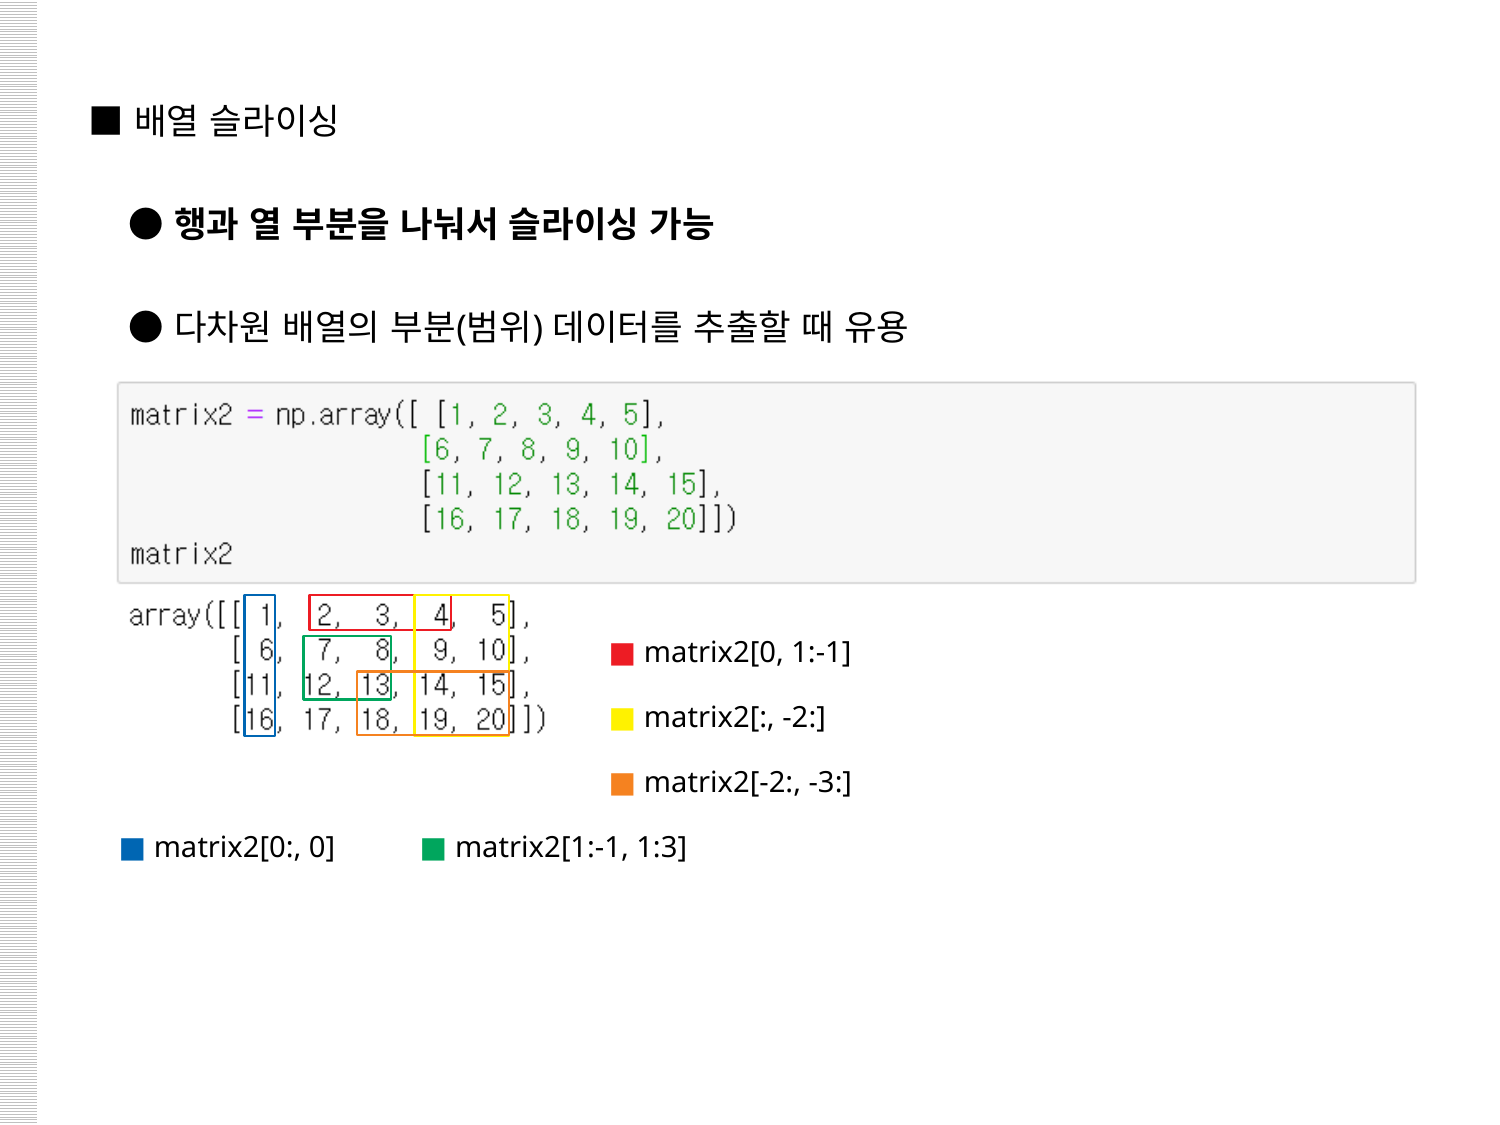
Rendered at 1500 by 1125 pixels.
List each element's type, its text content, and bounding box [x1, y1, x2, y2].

picture [114, 377, 1420, 745]
text_box ■ 배열 슬라이싱 ● 행과 열 부분을 나눠서 슬라이싱 가능 ● 다차원 배열의 부분(범위) 데이터를 추출할 때 유용 - 파이썬의 기본 슬라이싱 구문과 콤마(,)를 함께 사용 [73, 33, 1453, 990]
text_box ■ matrix2[0:, 0] [103, 819, 361, 864]
text_box ■ matrix2[1:-1, 1:3] [404, 819, 724, 864]
text_box ■ matrix2[-2:, -3:] [593, 754, 897, 799]
text_box ■ matrix2[:, -2:] [593, 689, 862, 734]
text_box ■ matrix2[0, 1:-1] [593, 624, 886, 669]
